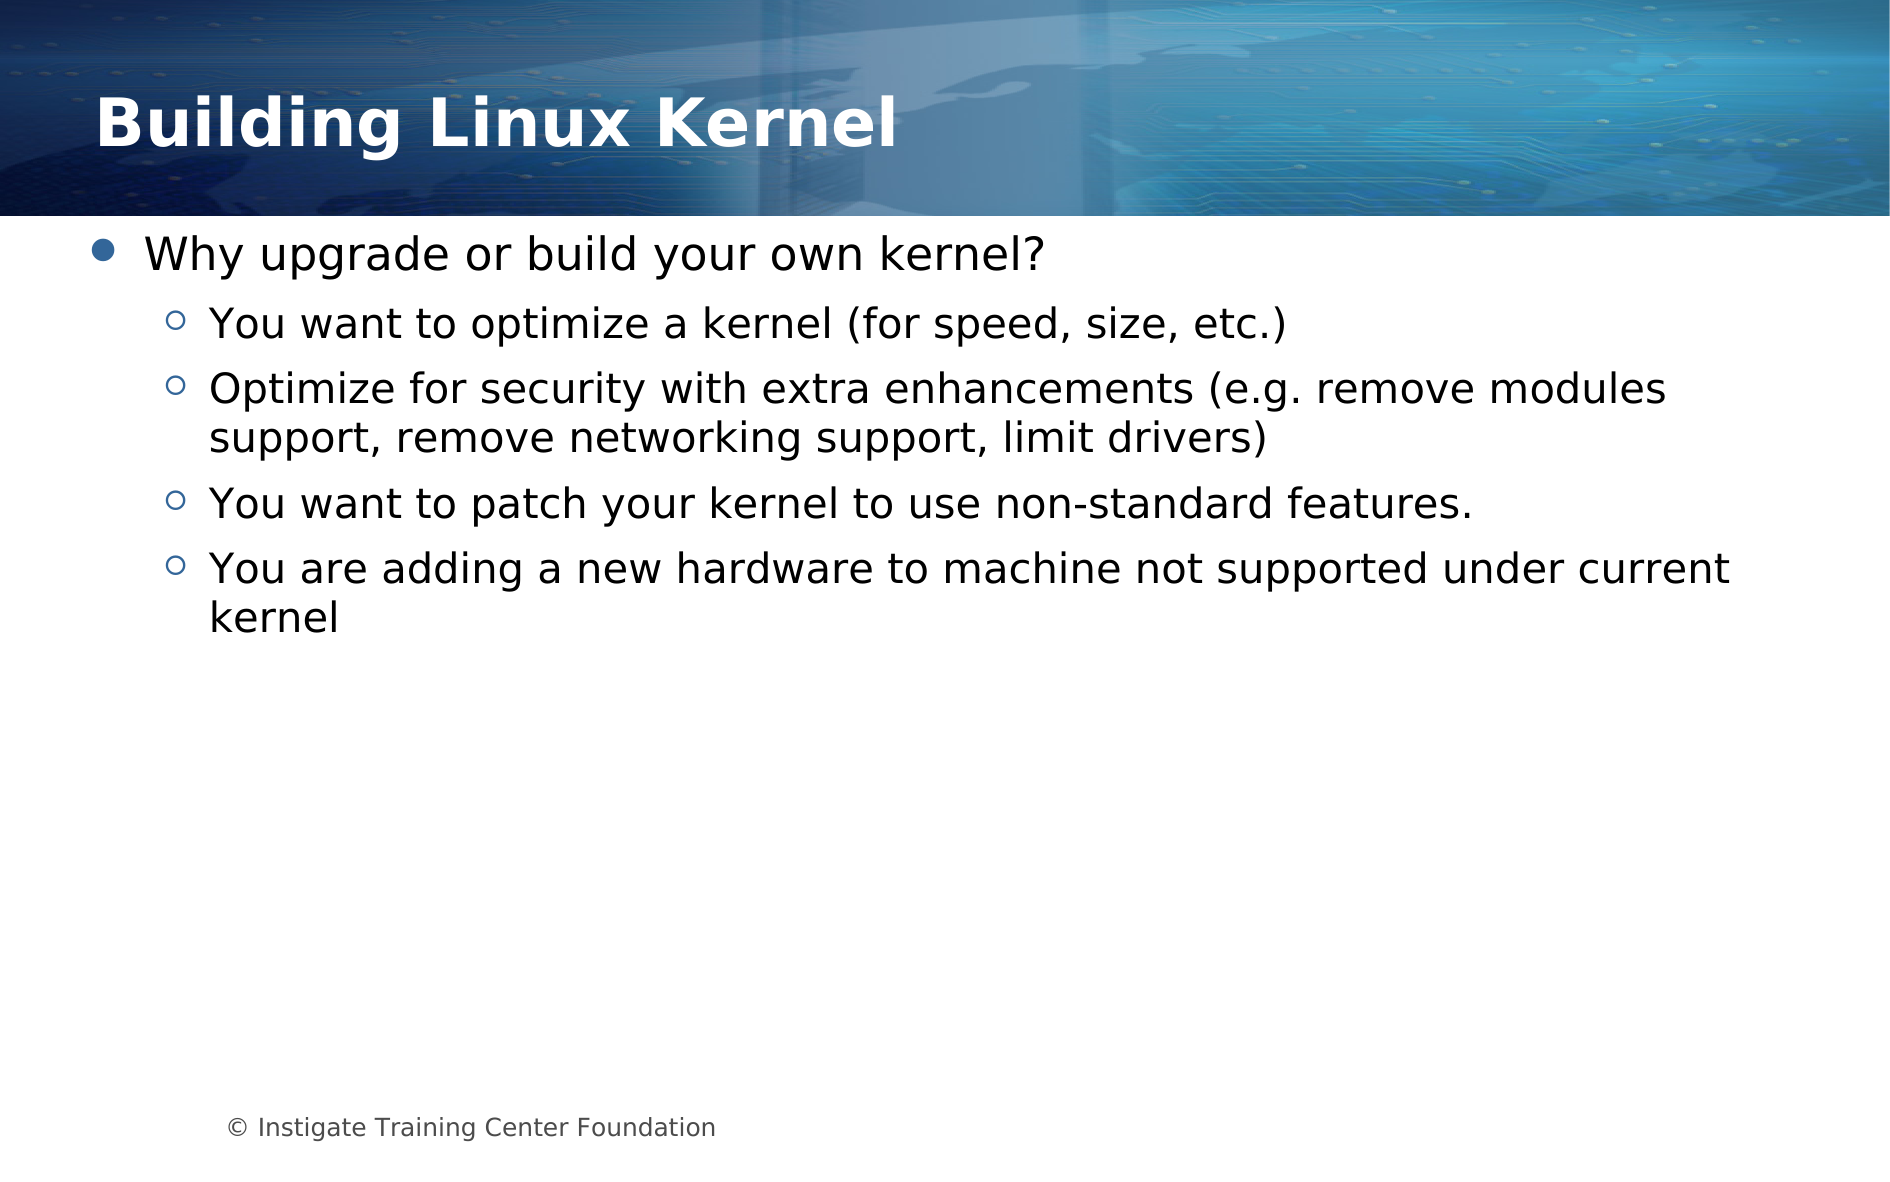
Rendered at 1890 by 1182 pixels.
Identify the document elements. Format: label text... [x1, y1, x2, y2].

title Building Linux Kernel [94, 47, 1793, 217]
list Why upgrade or build your own kernel? You want to optimize a kernel (for speed, size, etc.) Optimize for security with extra enhancements (e.g. remove modules support, remove networking support, limit drivers) You want to patch your kernel to use non-standard features. You are adding a new hardware to machine not supported under current kernel [88, 228, 1788, 914]
picture [0, 0, 1890, 216]
